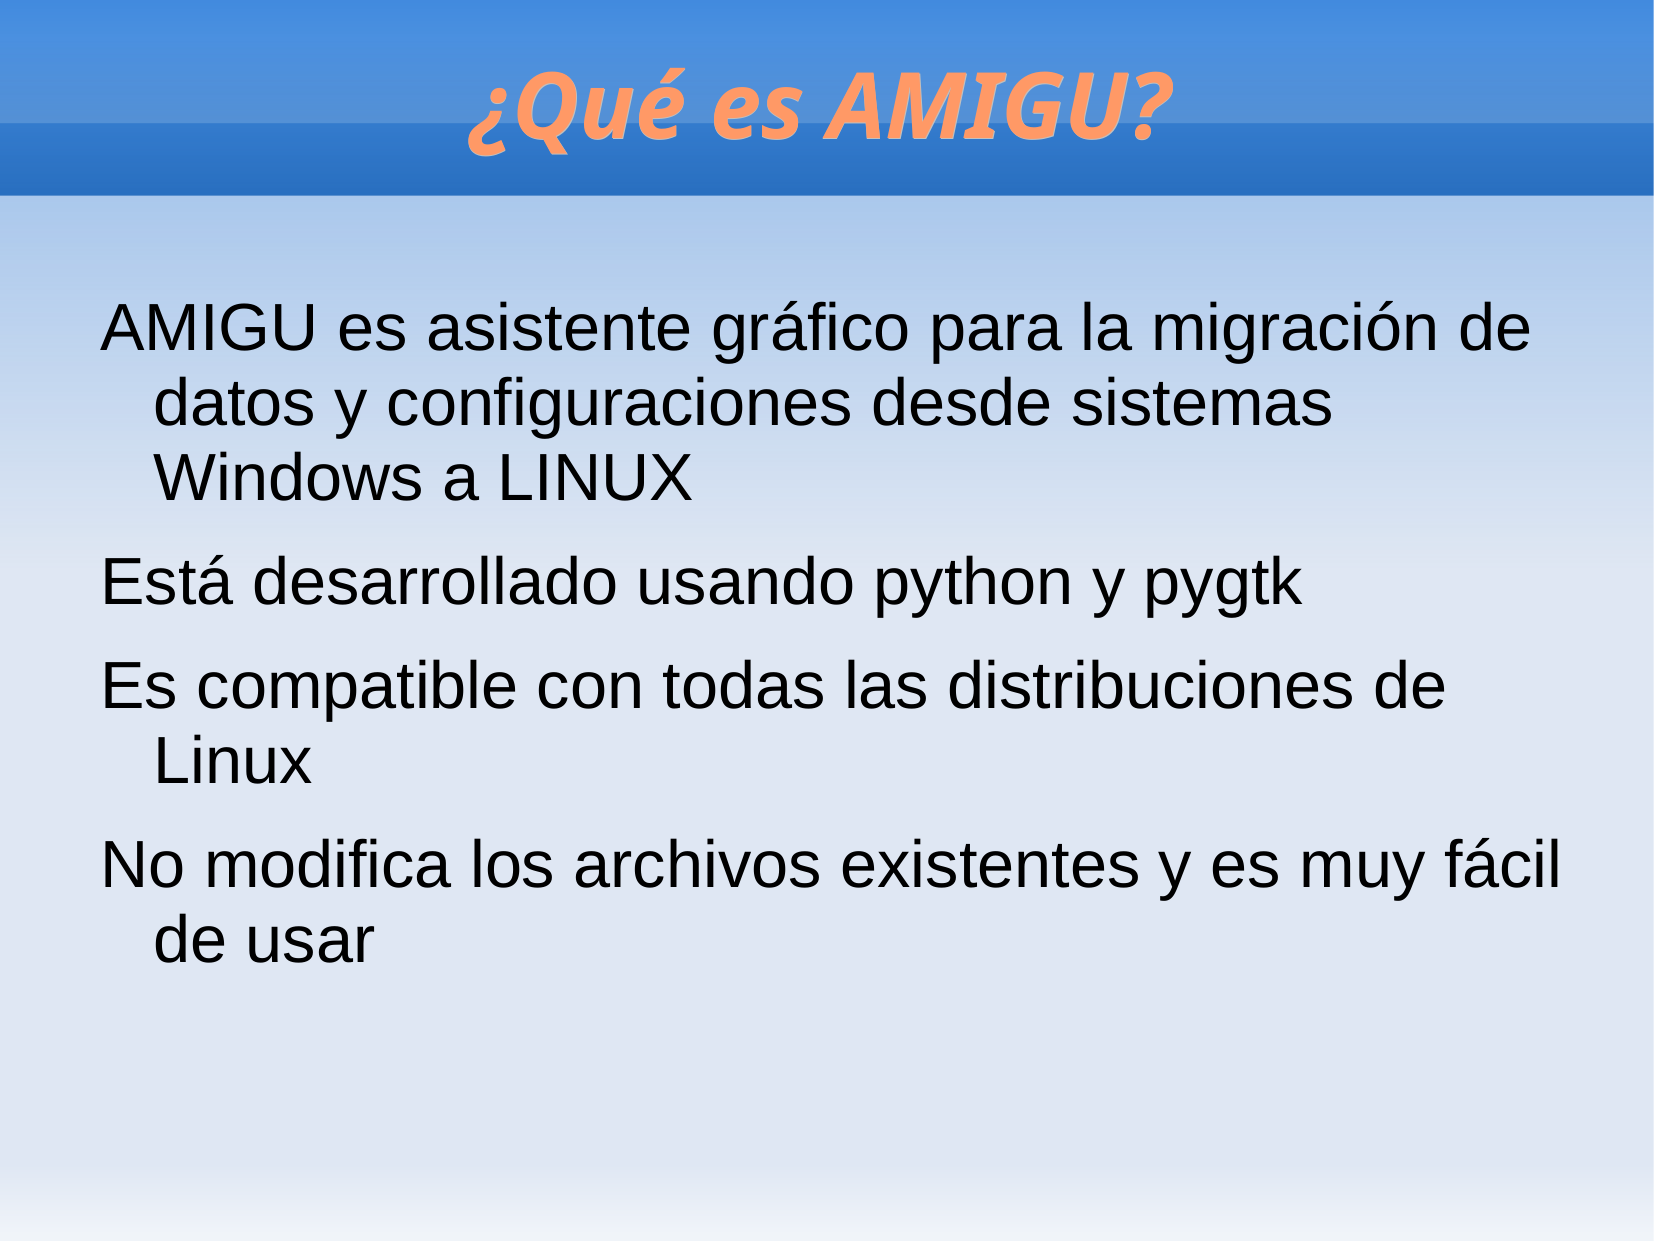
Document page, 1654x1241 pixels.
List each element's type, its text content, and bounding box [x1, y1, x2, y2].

picture [0, 0, 1654, 1241]
title ¿Qué es AMIGU? [76, 7, 1565, 200]
list AMIGU es asistente gráfico para la migración de datos y configuraciones desde sistemas Windows a LINUX Está desarrollado usando python y pygtk Es compatible con todas las distribuciones de Linux No modifica los archivos existentes y es muy fácil de usar [82, 290, 1571, 1094]
